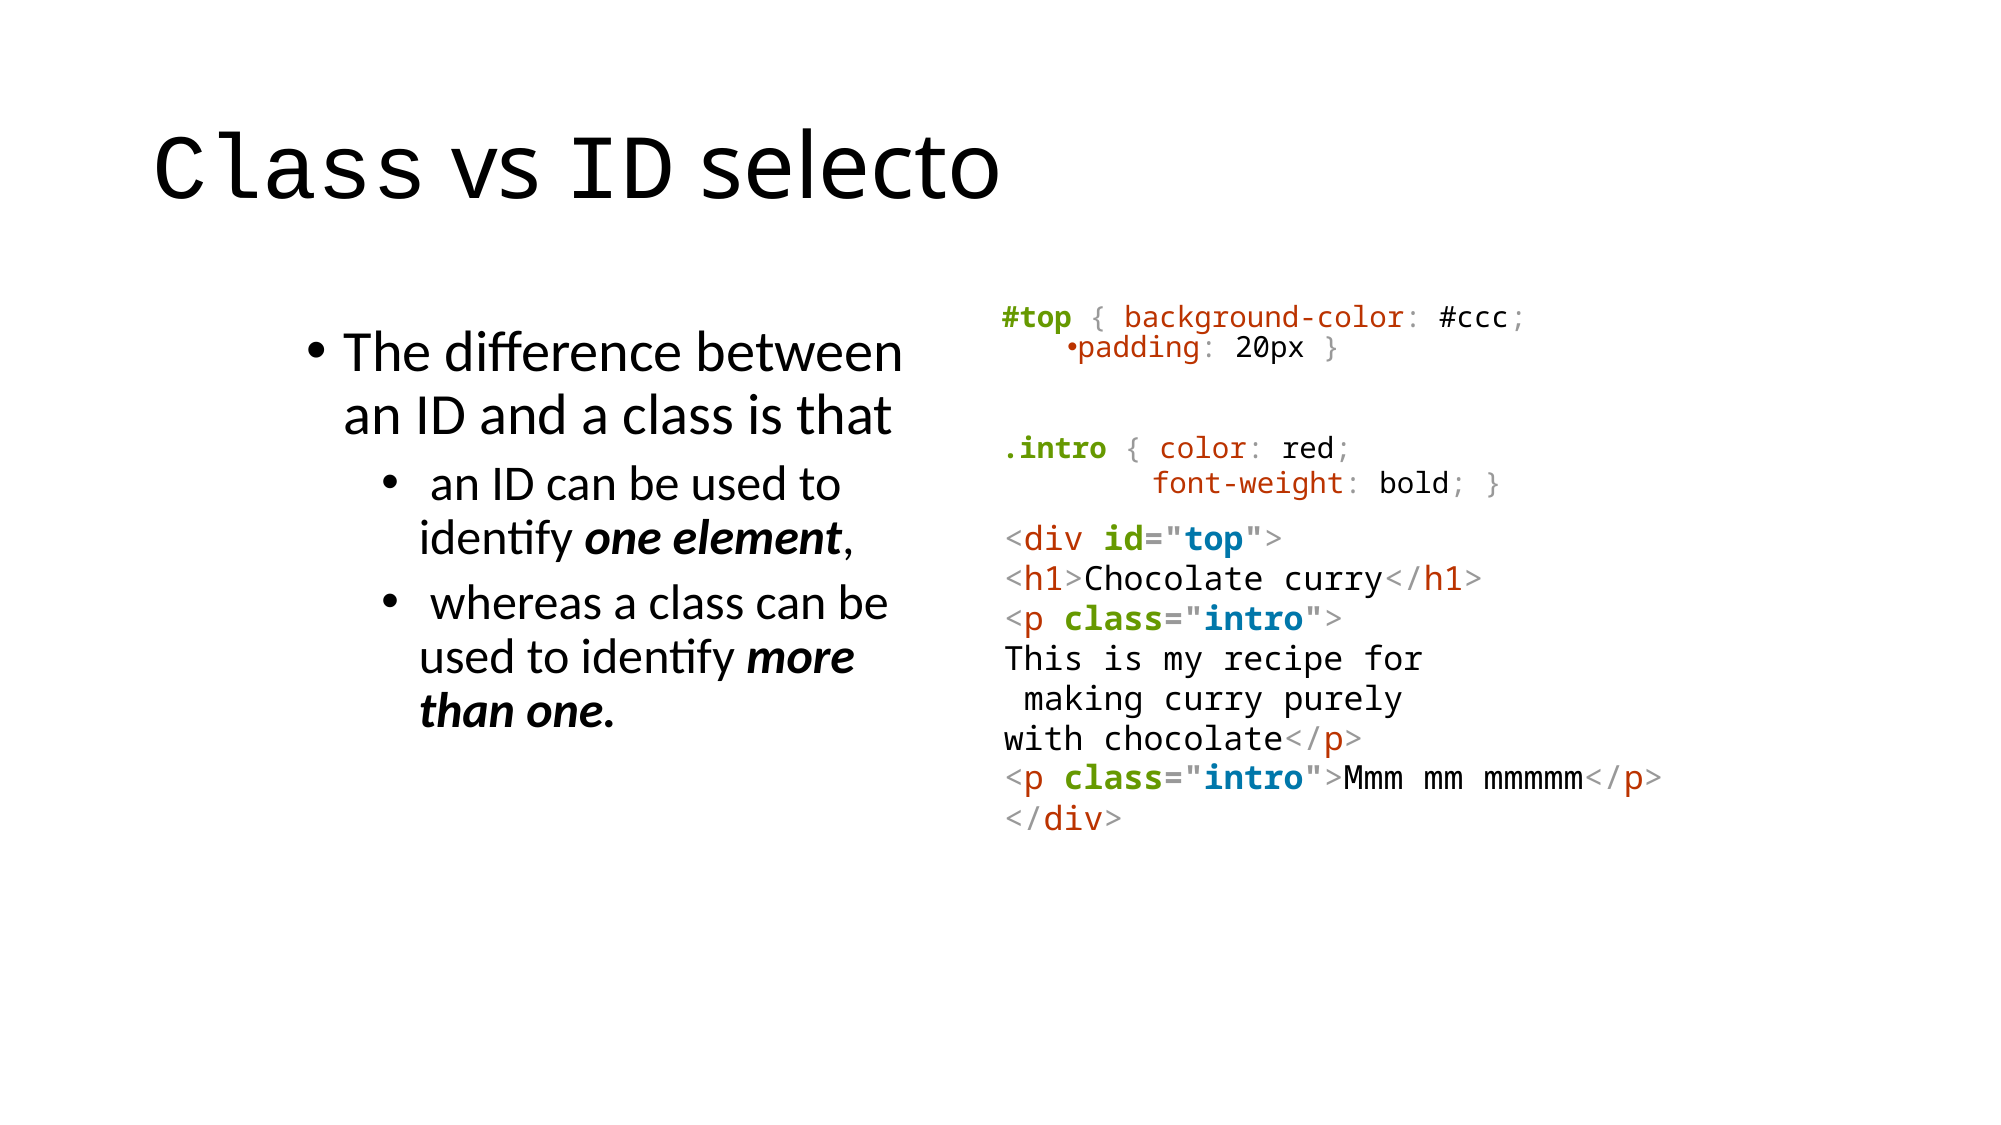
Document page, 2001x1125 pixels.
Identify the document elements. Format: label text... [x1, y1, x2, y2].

title Class vs ID selectors [137, 59, 1863, 278]
list The difference between an ID and a class is that an ID can be used to identify one element, whereas a class can be used to identify more than one. [291, 313, 954, 962]
text_box <div id="top"> <h1>Chocolate curry</h1> <p class="intro"> This is my recipe for making curry purely with chocolate</p> <p class="intro">Mmm mm mmmmm</p> </div> [1003, 517, 1693, 837]
list #top { background-color: #ccc; padding: 20px } .intro { color: red; font-weight: bold; } [1001, 79, 1567, 718]
